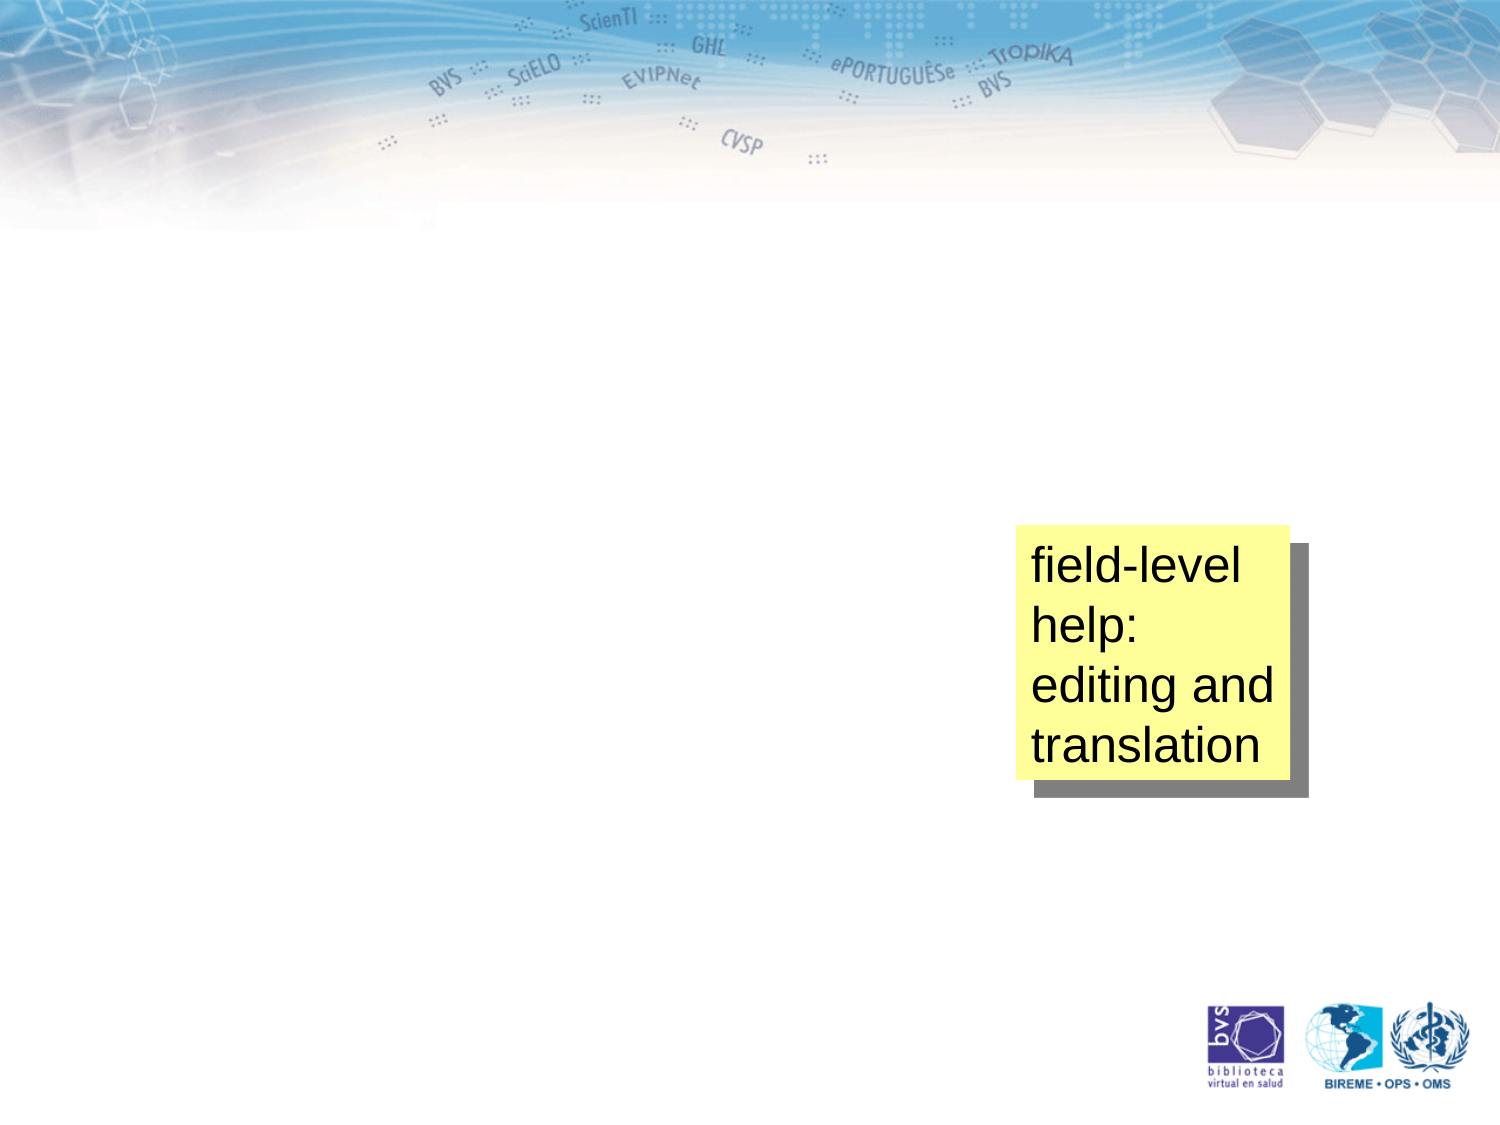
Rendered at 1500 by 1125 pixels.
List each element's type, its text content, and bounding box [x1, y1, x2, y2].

picture [0, 0, 1500, 1125]
text_box field-level help: editing and translation [1016, 525, 1291, 780]
